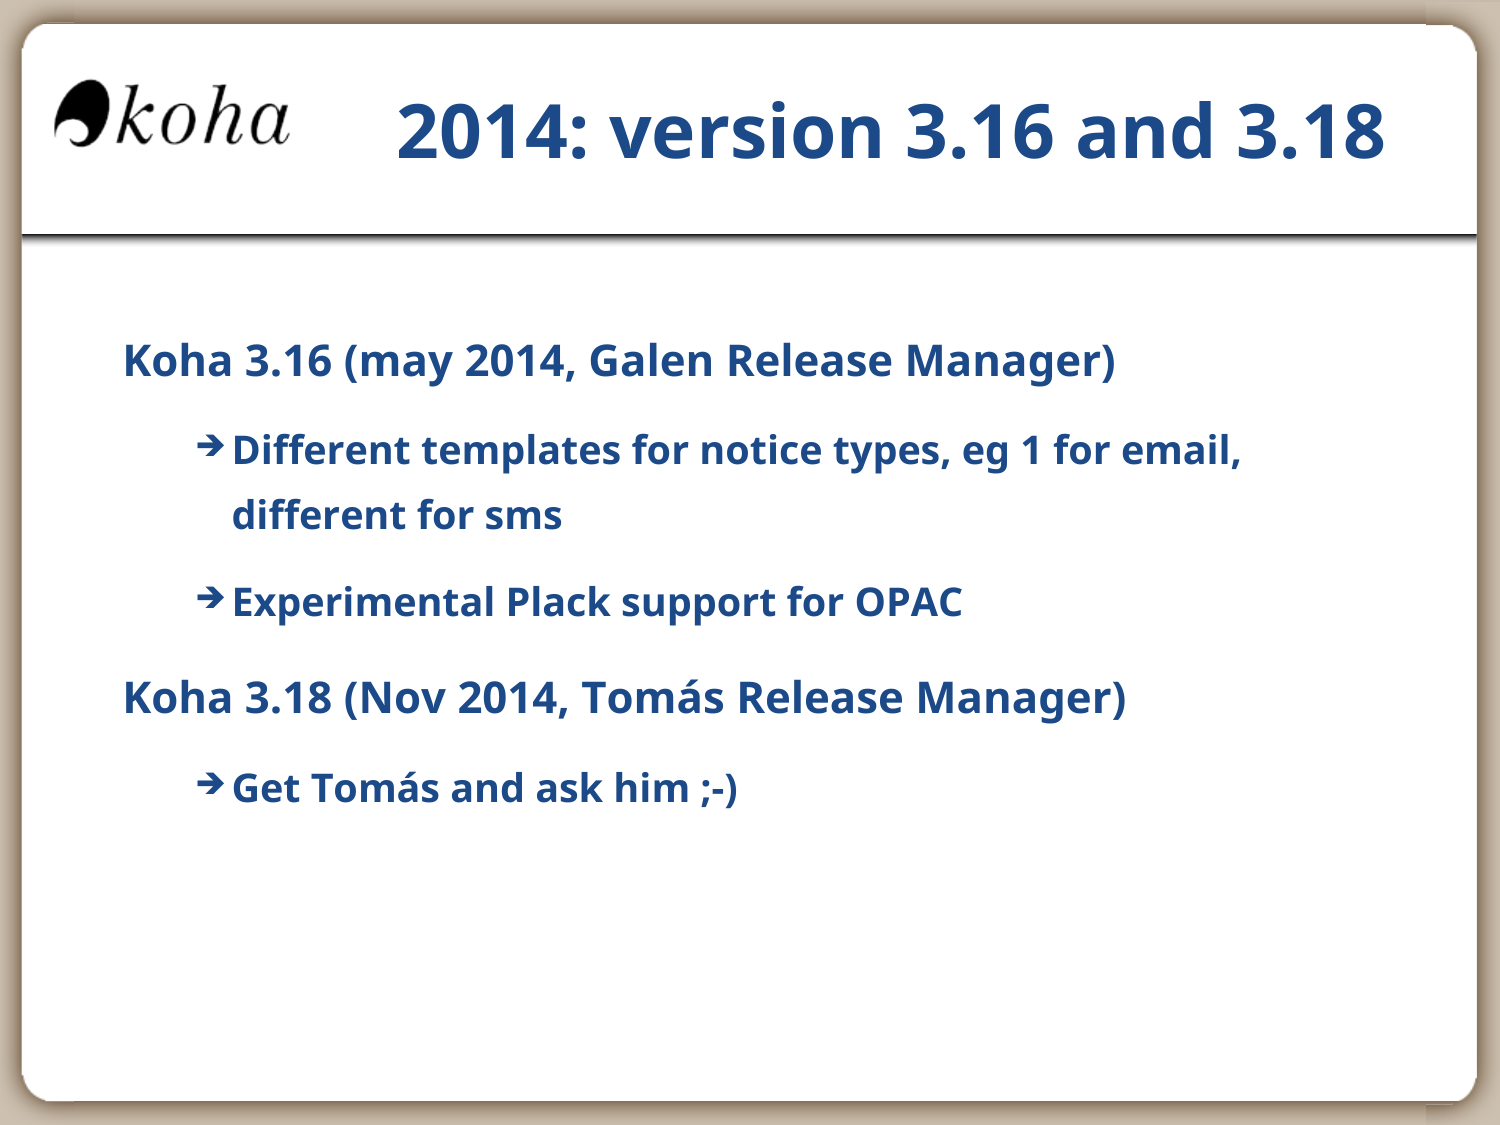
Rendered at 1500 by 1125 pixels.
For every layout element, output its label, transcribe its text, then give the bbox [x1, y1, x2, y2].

picture [0, 0, 1500, 1125]
list Koha 3.16 (may 2014, Galen Release Manager) Different templates for notice types, eg 1 for email, different for sms Experimental Plack support for OPAC Koha 3.18 (Nov 2014, Tomás Release Manager) Get Tomás and ask him ;-) [118, 317, 1382, 971]
title 2014: version 3.16 and 3.18 [315, 0, 1463, 260]
